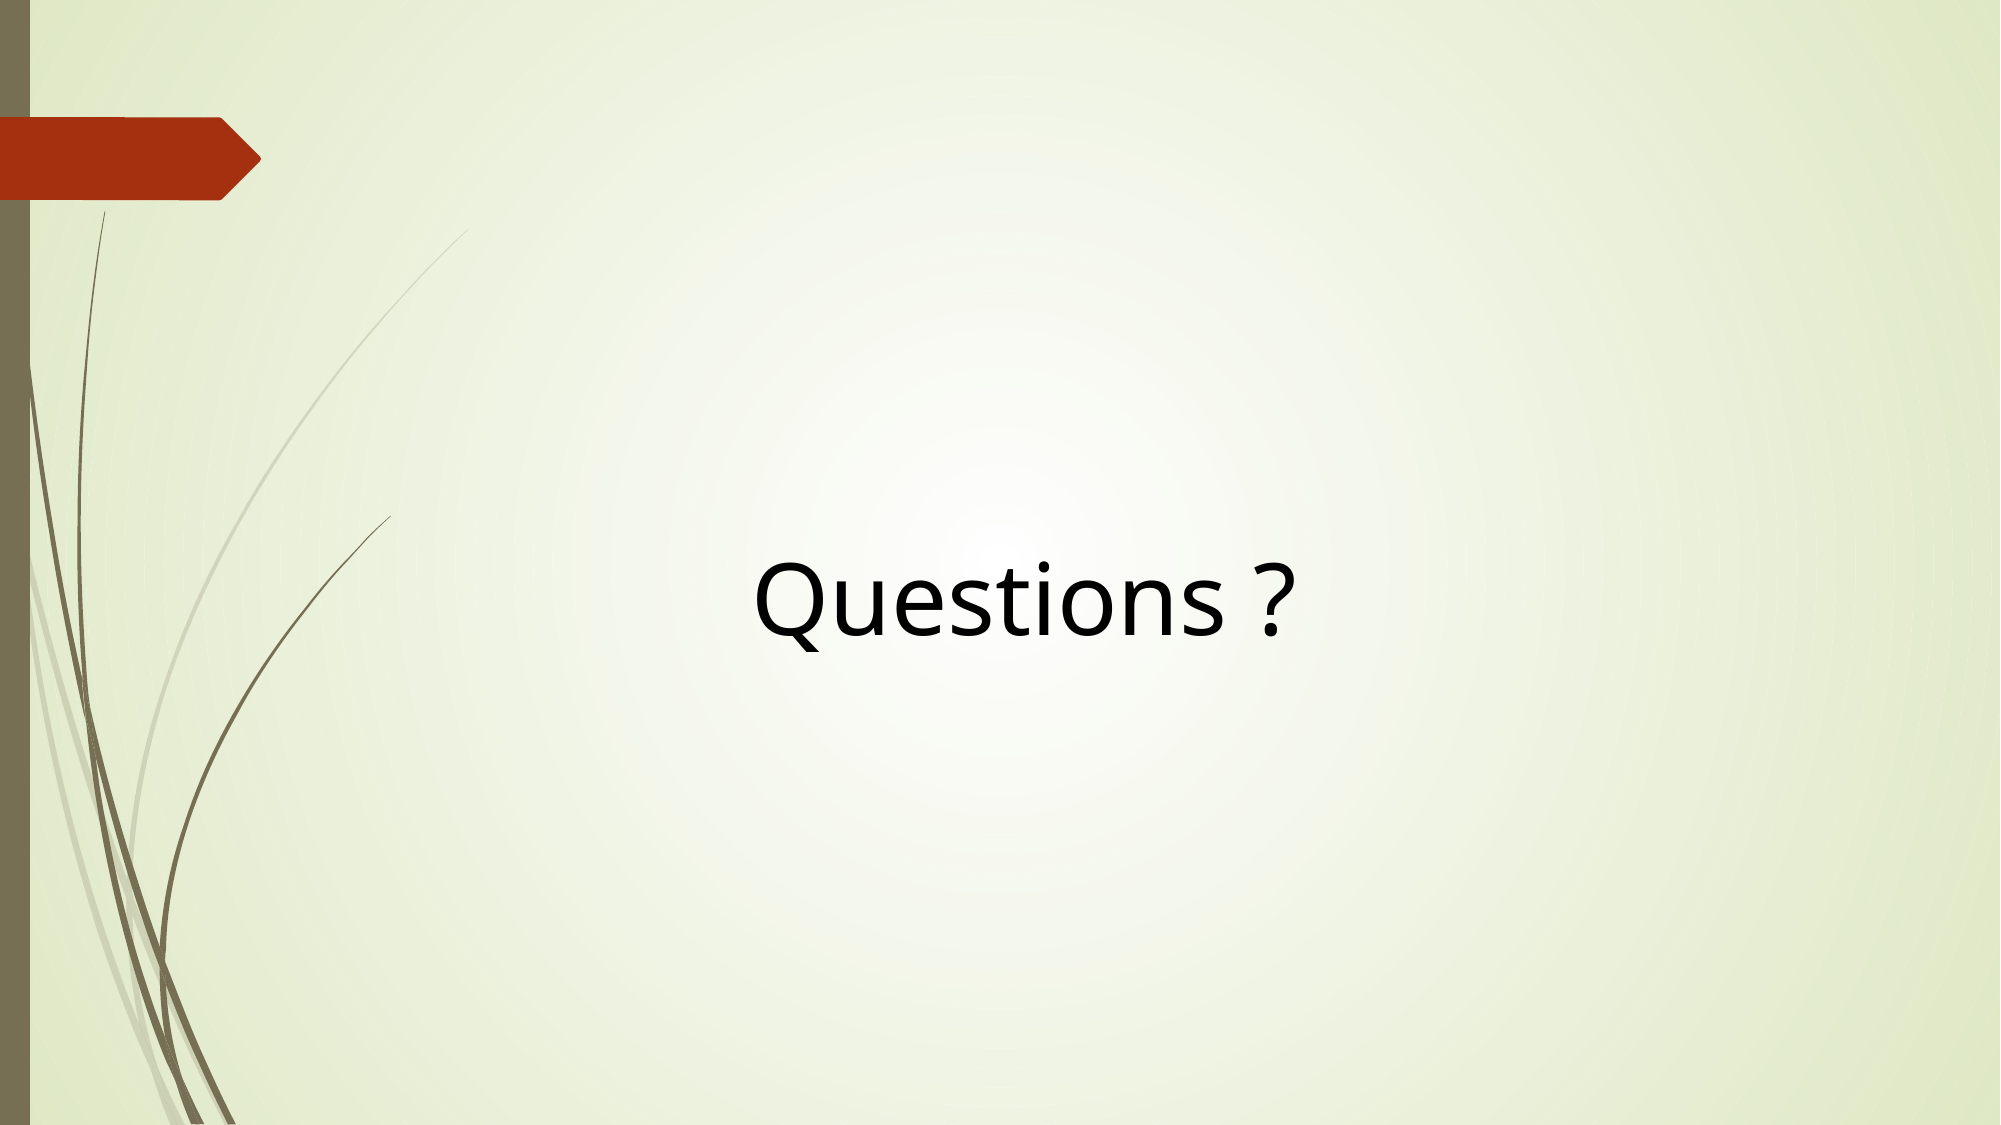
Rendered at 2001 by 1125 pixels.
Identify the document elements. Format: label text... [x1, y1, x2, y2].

text_box Questions ? [736, 528, 1544, 665]
